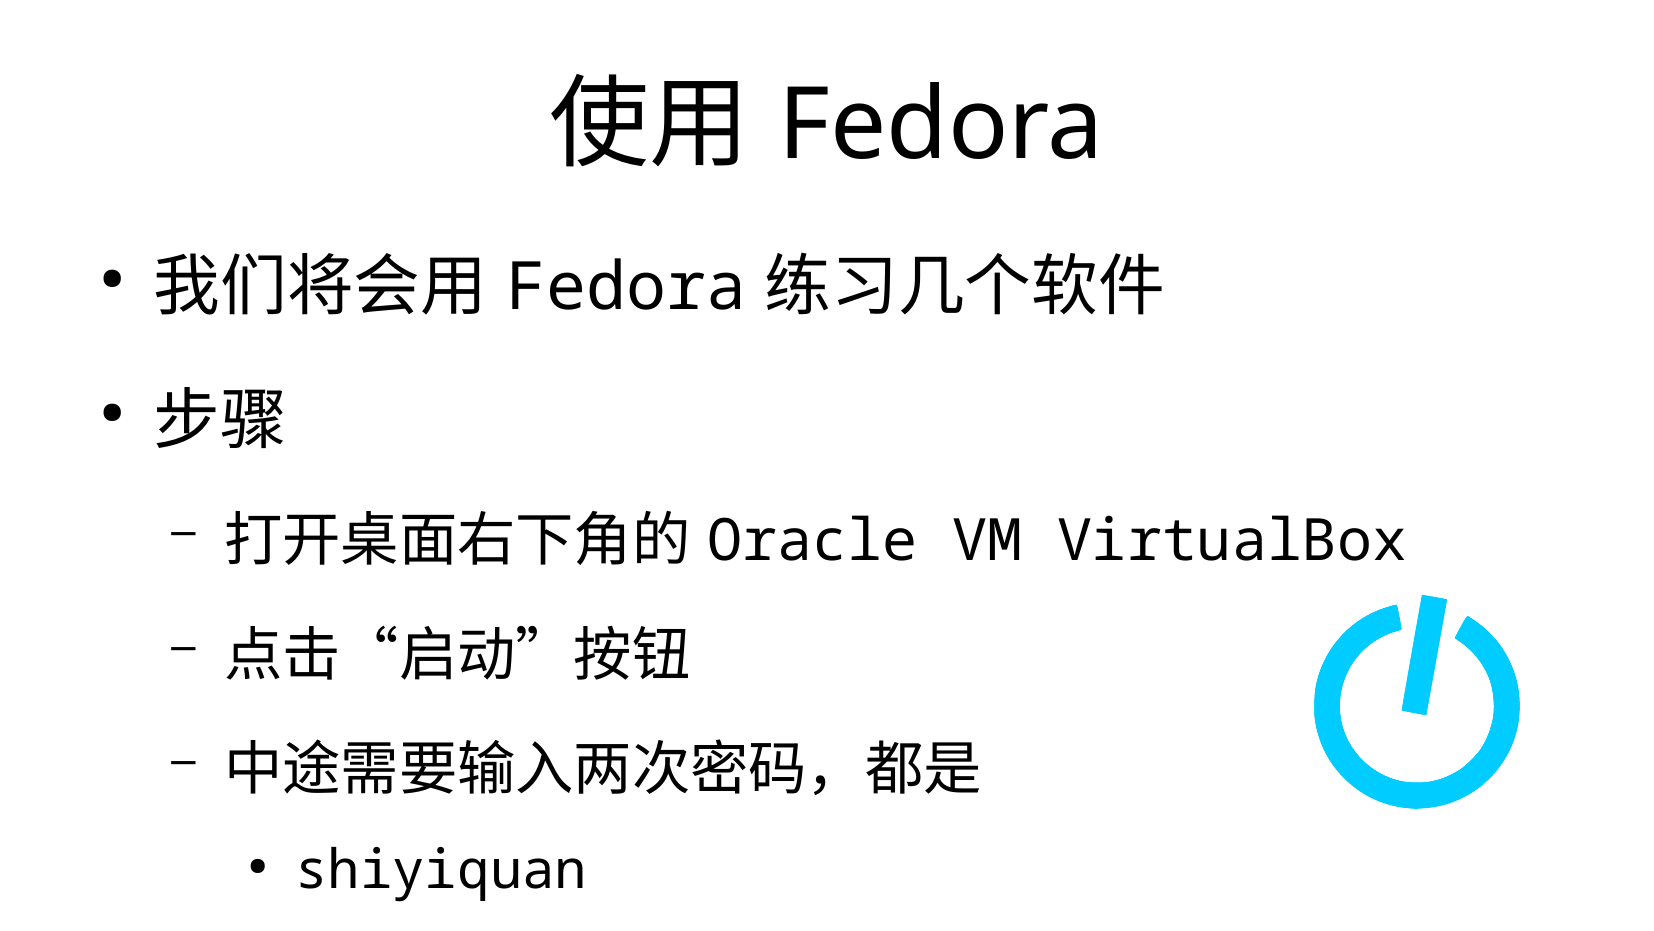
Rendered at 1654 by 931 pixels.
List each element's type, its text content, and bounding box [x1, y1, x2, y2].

title 使用Fedora [82, 37, 1571, 193]
list 我们将会用Fedora练习几个软件 步骤 打开桌面右下角的Oracle VM VirtualBox 点击“启动”按钮 中途需要输入两次密码，都是 shiyiquan [82, 217, 1571, 931]
